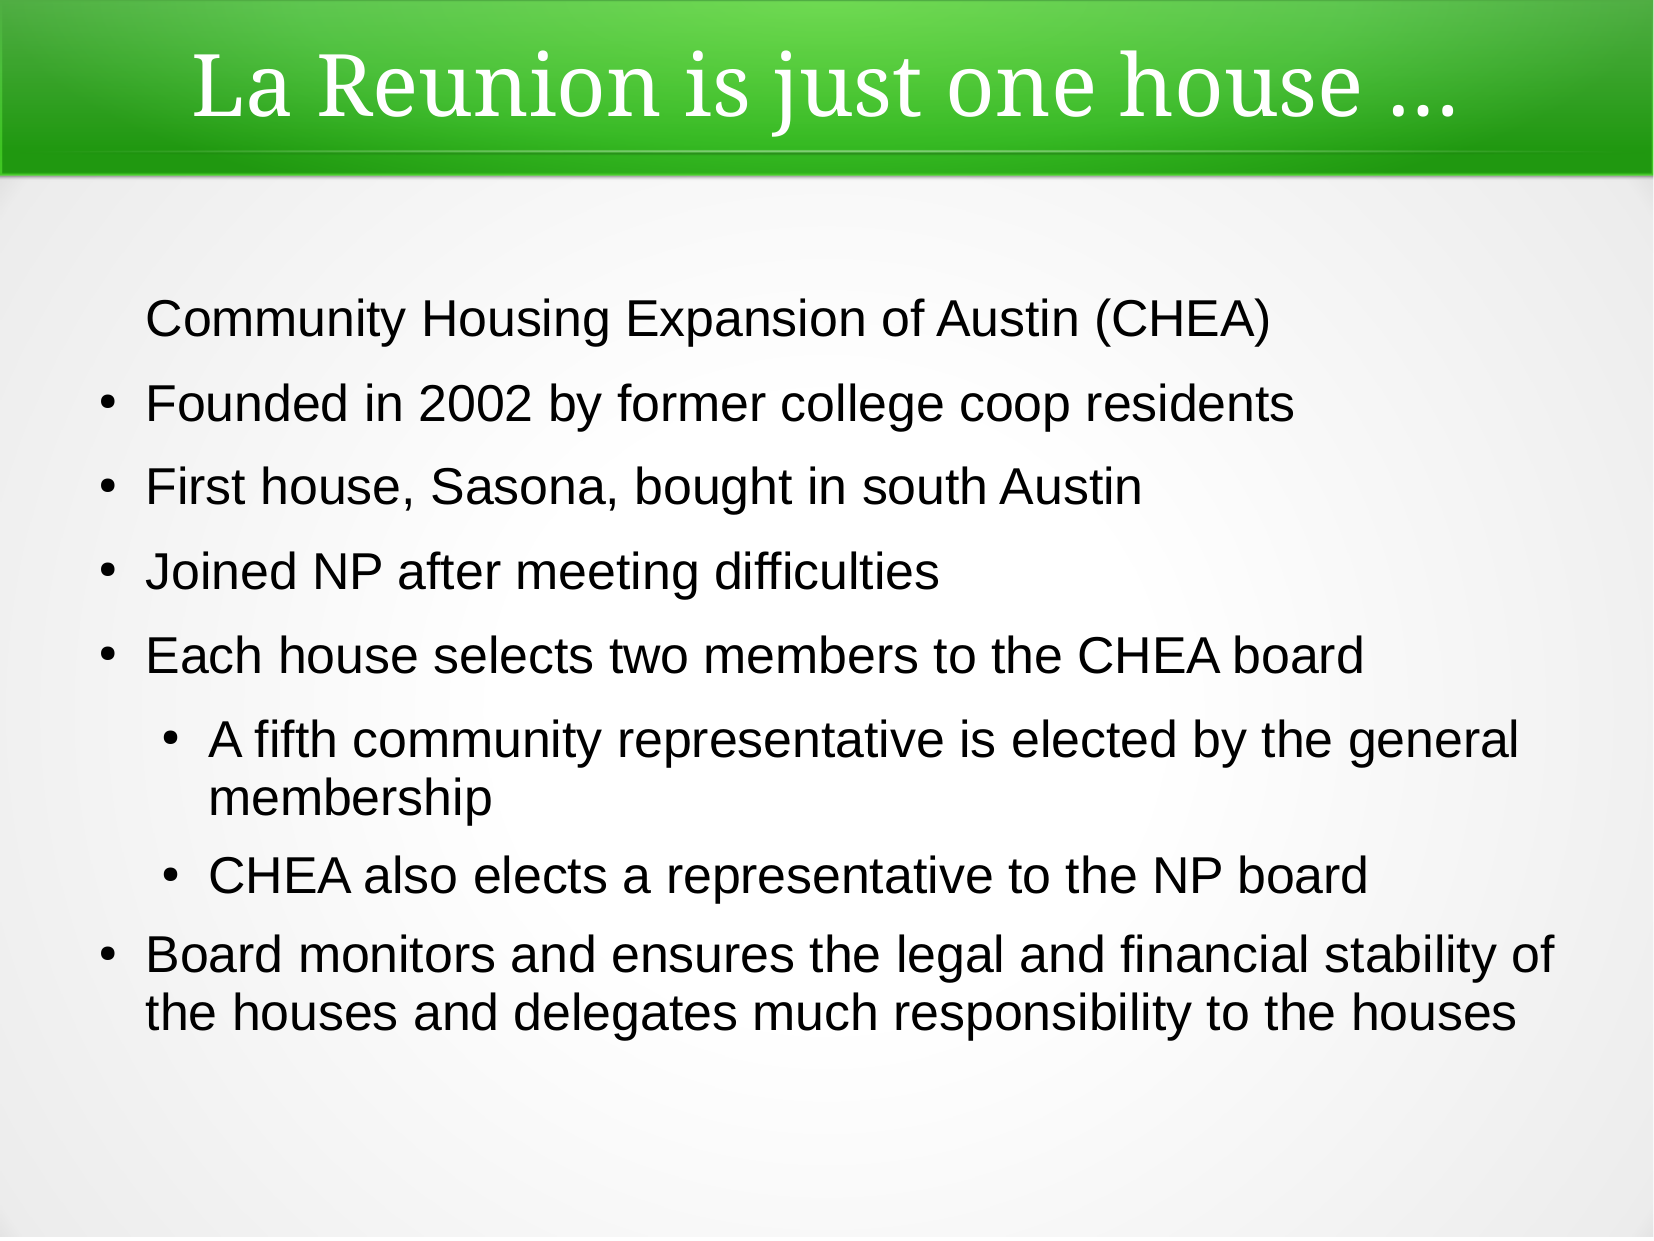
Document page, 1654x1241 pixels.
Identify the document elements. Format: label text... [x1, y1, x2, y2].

picture [0, 0, 1654, 1237]
title La Reunion is just one house … [82, 11, 1571, 154]
list Community Housing Expansion of Austin (CHEA) Founded in 2002 by former college coop residents First house, Sasona, bought in south Austin Joined NP after meeting difficulties Each house selects two members to the CHEA board A fifth community representative is elected by the general membership CHEA also elects a representative to the NP board Board monitors and ensures the legal and financial stability of the houses and delegates much responsibility to the houses [82, 290, 1571, 1109]
